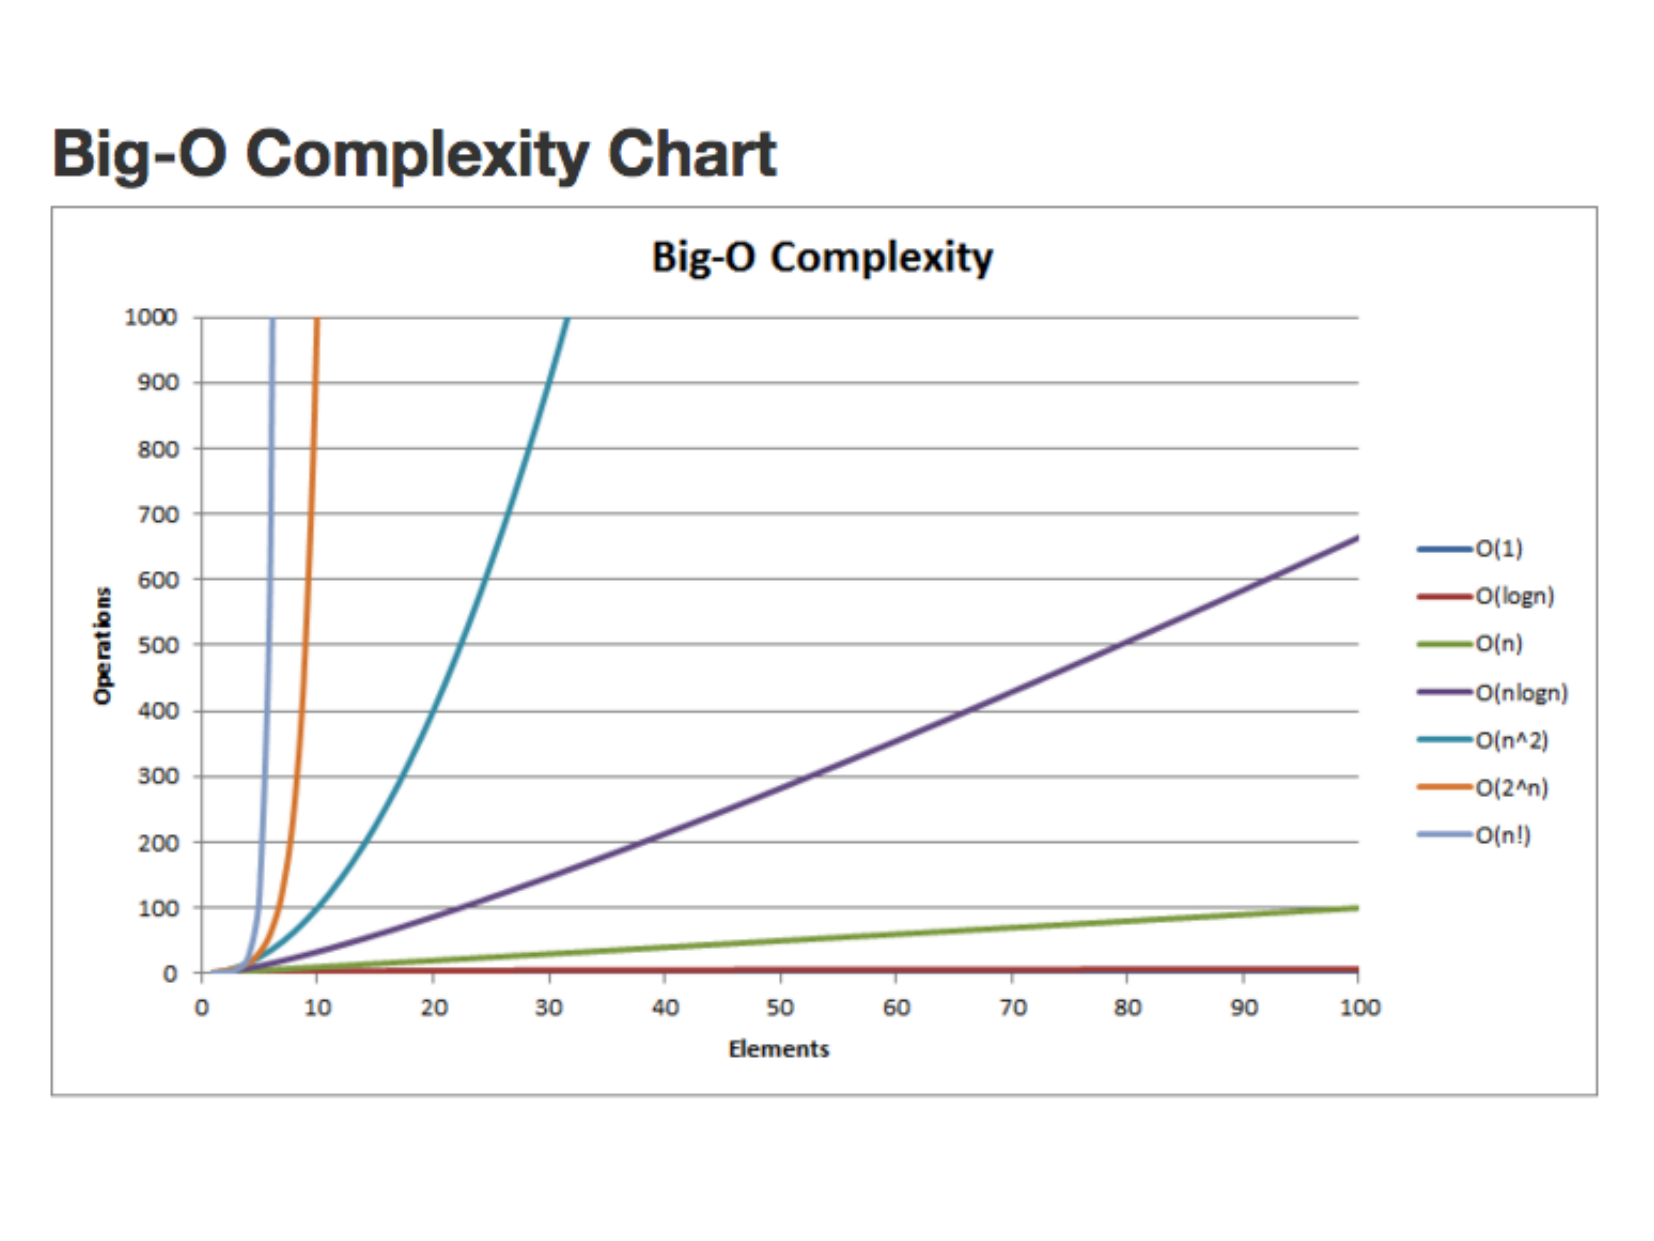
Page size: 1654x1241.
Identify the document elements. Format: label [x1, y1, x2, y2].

picture [32, 91, 1618, 1122]
